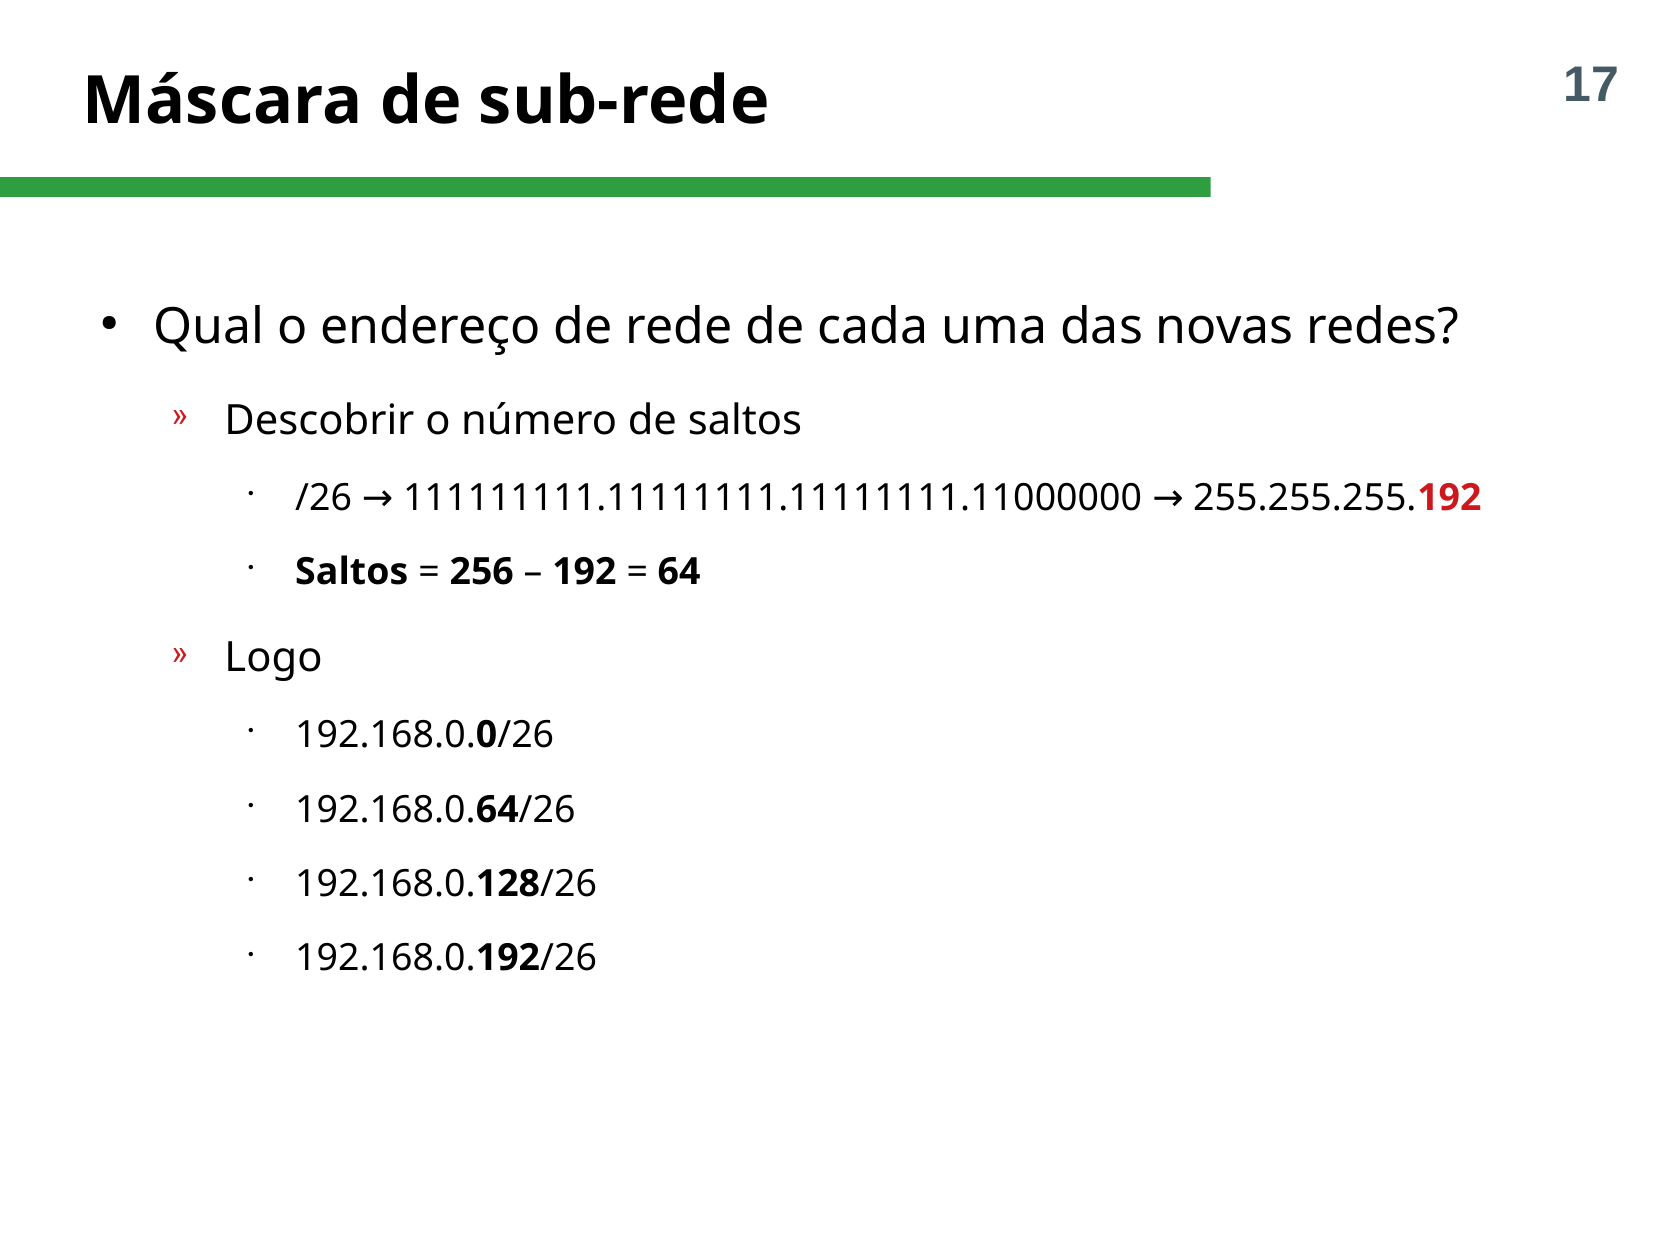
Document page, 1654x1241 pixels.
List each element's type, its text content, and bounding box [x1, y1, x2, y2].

title Máscara de sub-rede [82, 0, 1152, 202]
list Qual o endereço de rede de cada uma das novas redes? Descobrir o número de saltos /26 → 111111111.11111111.11111111.11000000 → 255.255.255.192 Saltos = 256 – 192 = 64 Logo 192.168.0.0/26 192.168.0.64/26 192.168.0.128/26 192.168.0.192/26 [82, 290, 1571, 1211]
